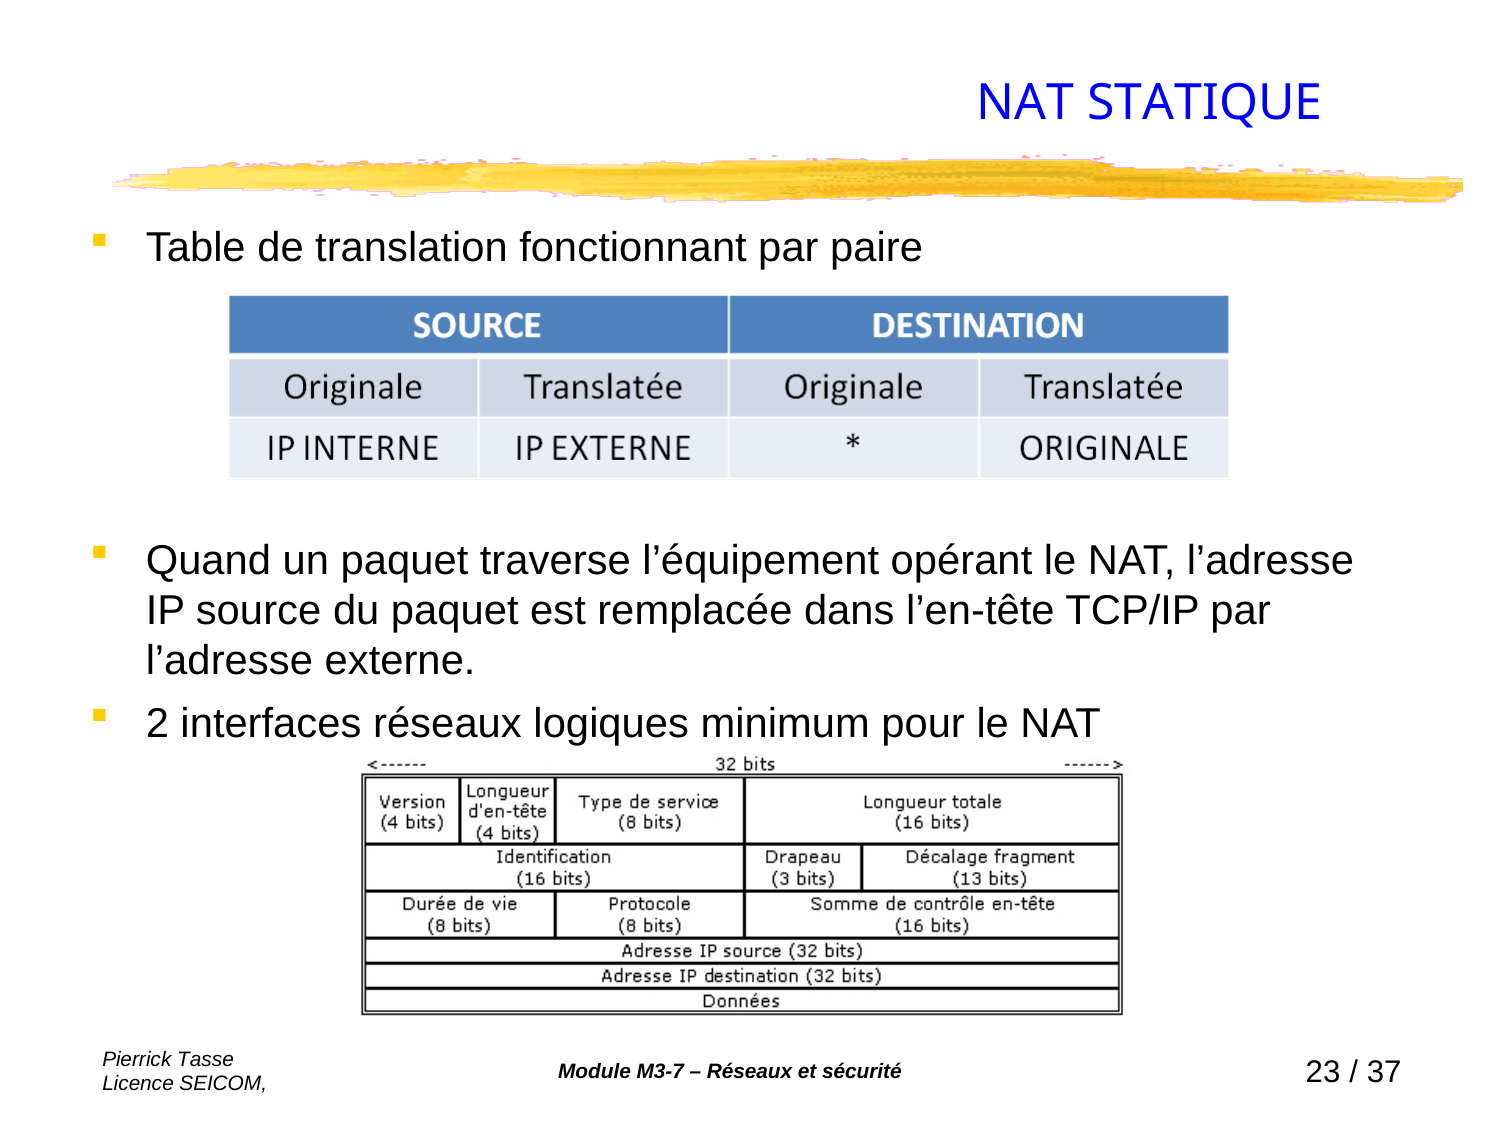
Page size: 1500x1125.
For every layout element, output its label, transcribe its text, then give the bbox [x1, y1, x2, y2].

title NAT STATIQUE [62, 37, 1338, 138]
list Table de translation fonctionnant par paire Quand un paquet traverse l’équipement opérant le NAT, l’adresse IP source du paquet est remplacée dans l’en-tête TCP/IP par l’adresse externe. 2 interfaces réseaux logiques minimum pour le NAT [74, 212, 1417, 1016]
picture [216, 283, 1241, 490]
picture [112, 149, 1463, 213]
picture [357, 755, 1134, 1020]
